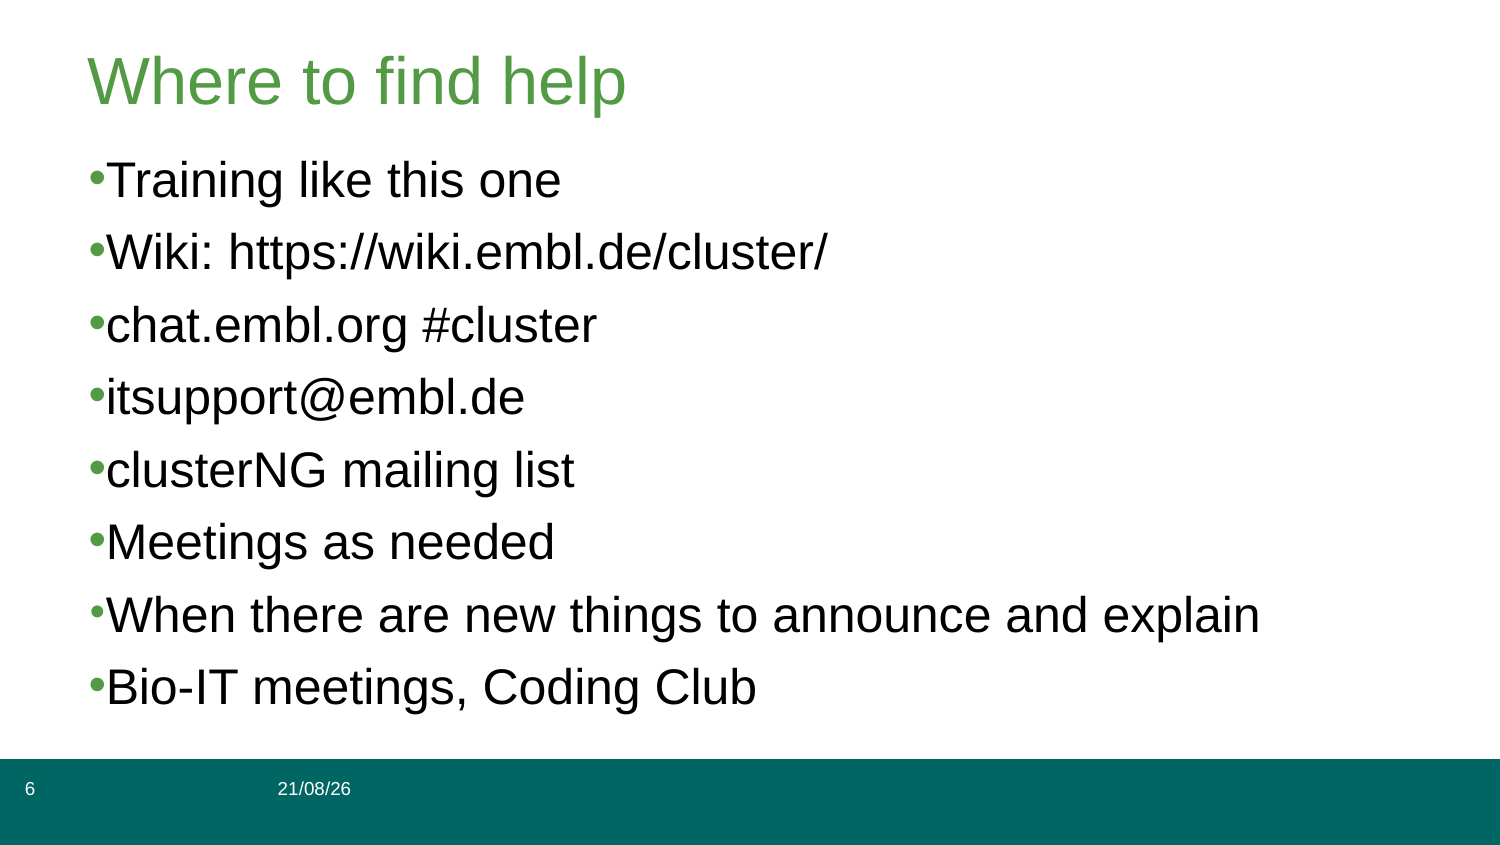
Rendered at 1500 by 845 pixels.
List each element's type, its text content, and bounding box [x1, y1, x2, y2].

title Where to find help [87, 37, 1426, 132]
text_box 05/05/18 [277, 776, 553, 799]
list Training like this one Wiki: https://wiki.embl.de/cluster/ chat.embl.org #cluster itsupport@embl.de clusterNG mailing list Meetings as needed When there are new things to announce and explain Bio-IT meetings, Coding Club [88, 147, 1427, 715]
text_box <number> [24, 776, 76, 799]
